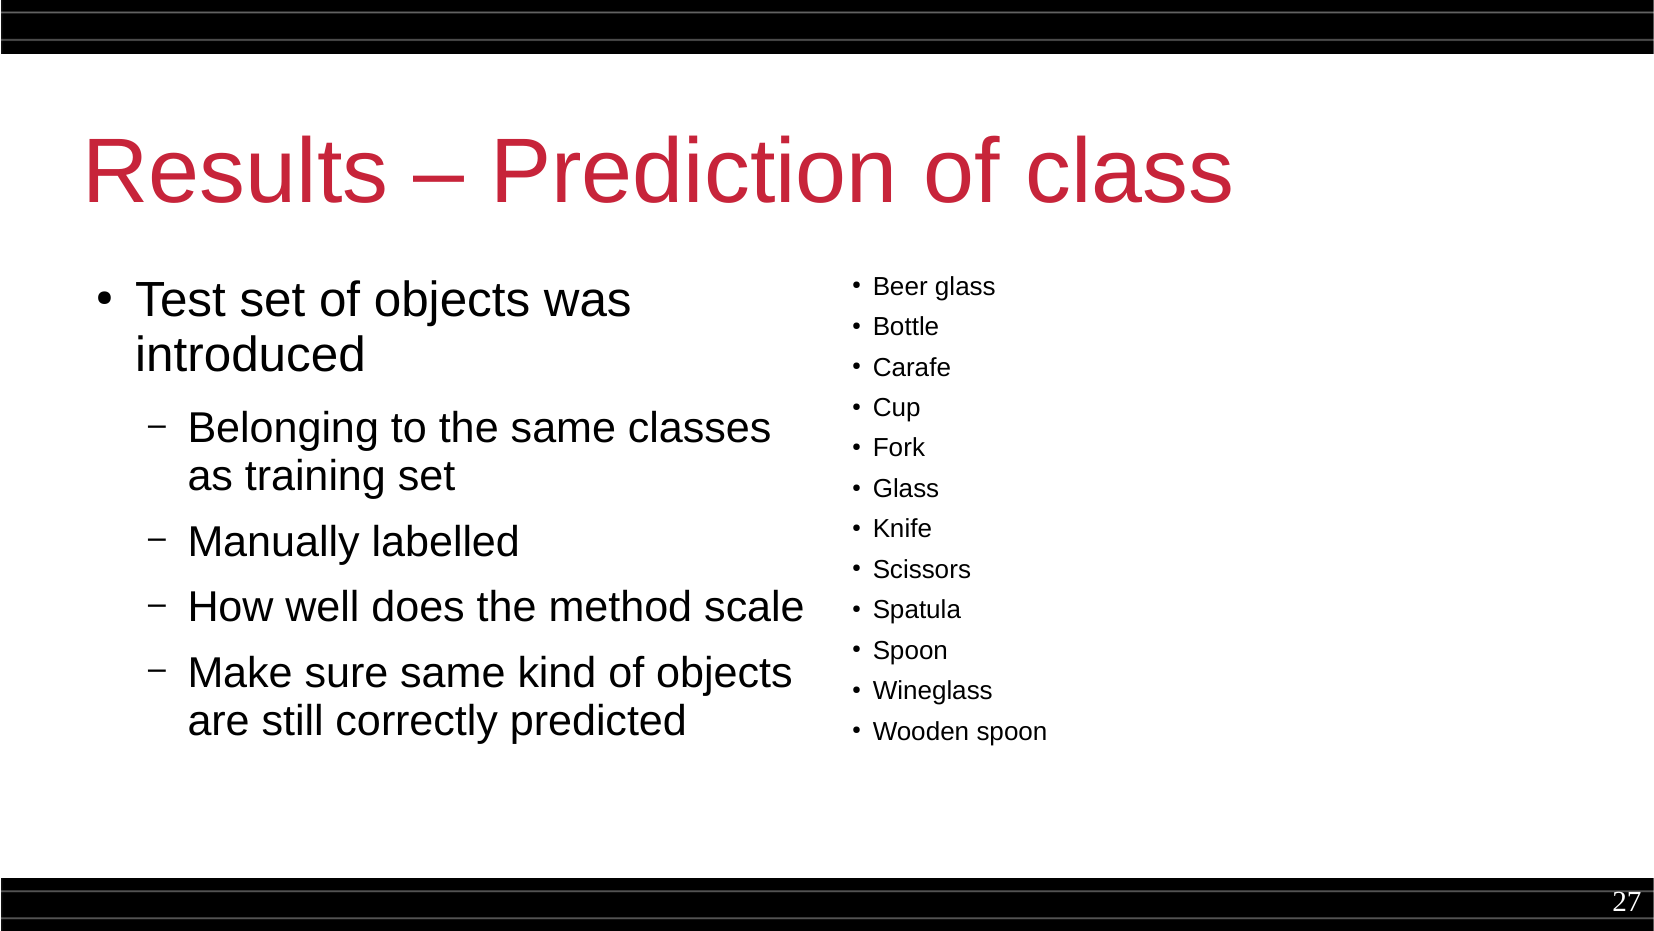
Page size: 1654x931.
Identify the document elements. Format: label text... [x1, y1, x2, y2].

picture [1, 0, 1654, 54]
list Beer glass Bottle Carafe Cup Fork Glass Knife Scissors Spatula Spoon Wineglass Wooden spoon [845, 271, 1572, 758]
list Test set of objects was introduced Belonging to the same classes as training set Manually labelled How well does the method scale Make sure same kind of objects are still correctly predicted [82, 271, 809, 758]
picture [1, 878, 1654, 931]
title Results – Prediction of class [82, 92, 1571, 249]
